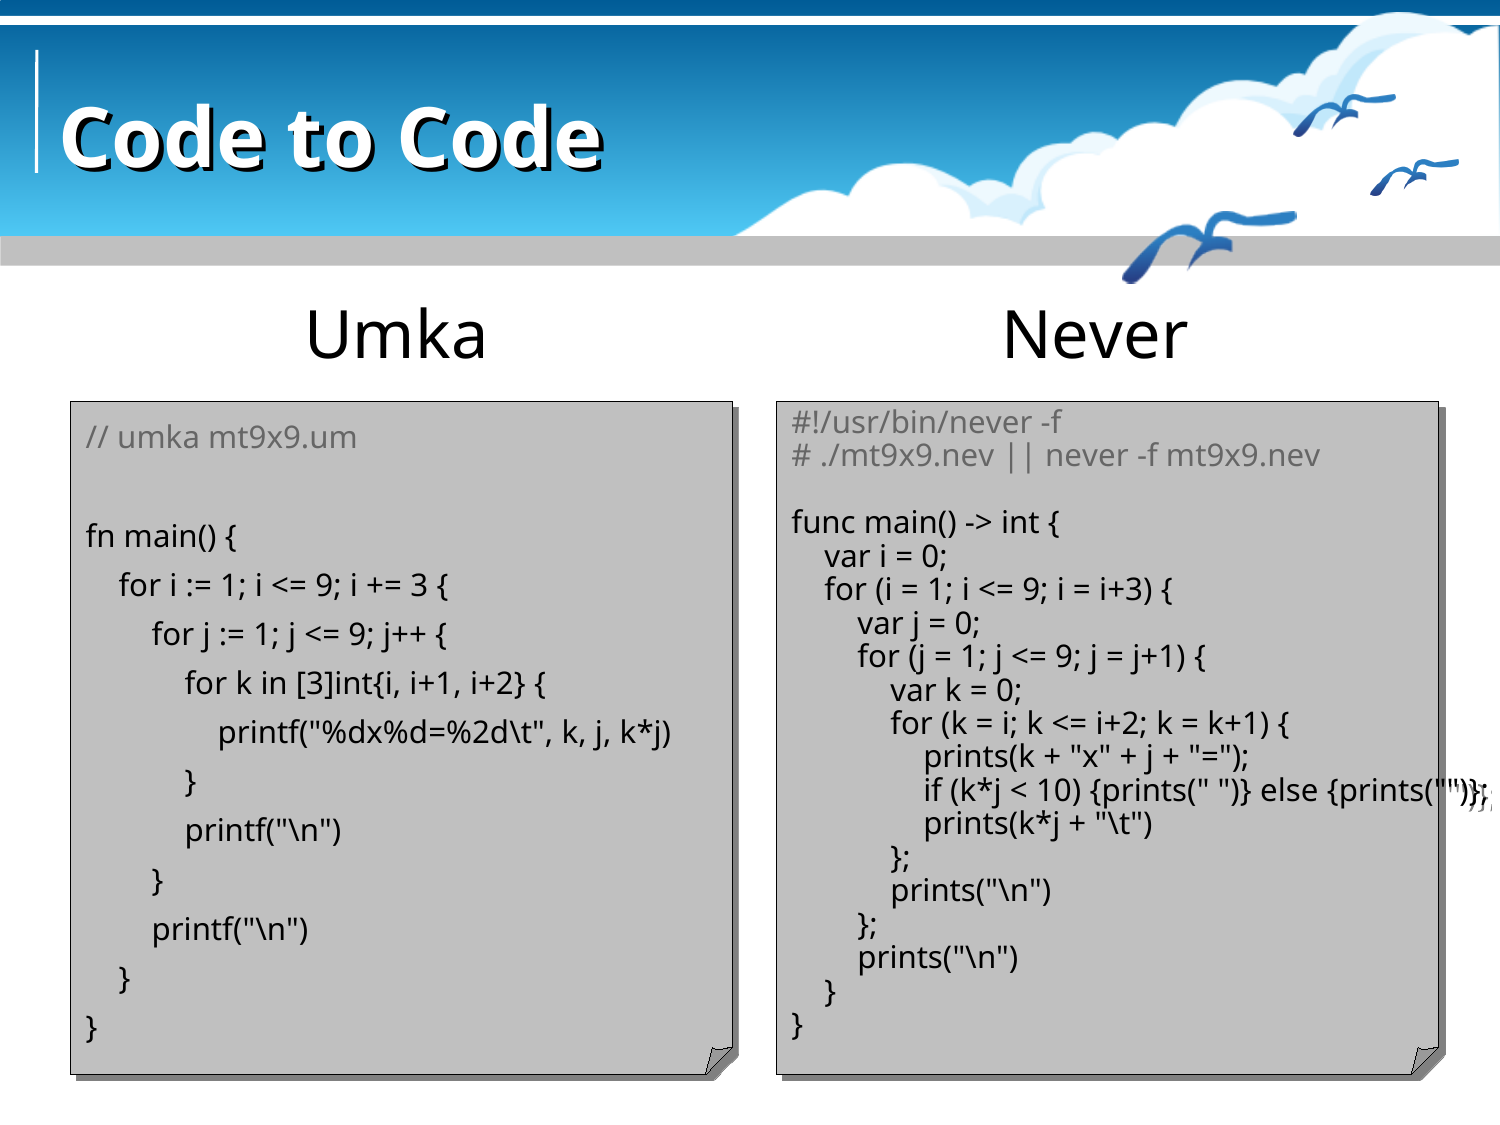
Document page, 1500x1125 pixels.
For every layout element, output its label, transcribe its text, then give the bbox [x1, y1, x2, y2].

picture [730, 12, 1500, 284]
text_box // umka mt9x9.um fn main() { for i := 1; i <= 9; i += 3 { for j := 1; j <= 9; j++ { for k in [3]int{i, i+1, i+2} { printf("%dx%d=%2d\t", k, j, k*j) } printf("\n") } printf("\n") } } [70, 401, 733, 1075]
title Code to Code [59, 86, 1465, 186]
text_box Umka [289, 283, 550, 388]
text_box #!/usr/bin/never -f # ./mt9x9.nev || never -f mt9x9.nev func main() -> int { var i = 0; for (i = 1; i <= 9; i = i+3) { var j = 0; for (j = 1; j <= 9; j = j+1) { var k = 0; for (k = i; k <= i+2; k = k+1) { prints(k + "x" + j + "="); if (k*j < 10) {prints(" ")} else {prints("")}; prints(k*j + "\t") }; prints("\n") }; prints("\n") } } [776, 401, 1439, 1075]
text_box Never [986, 283, 1235, 388]
